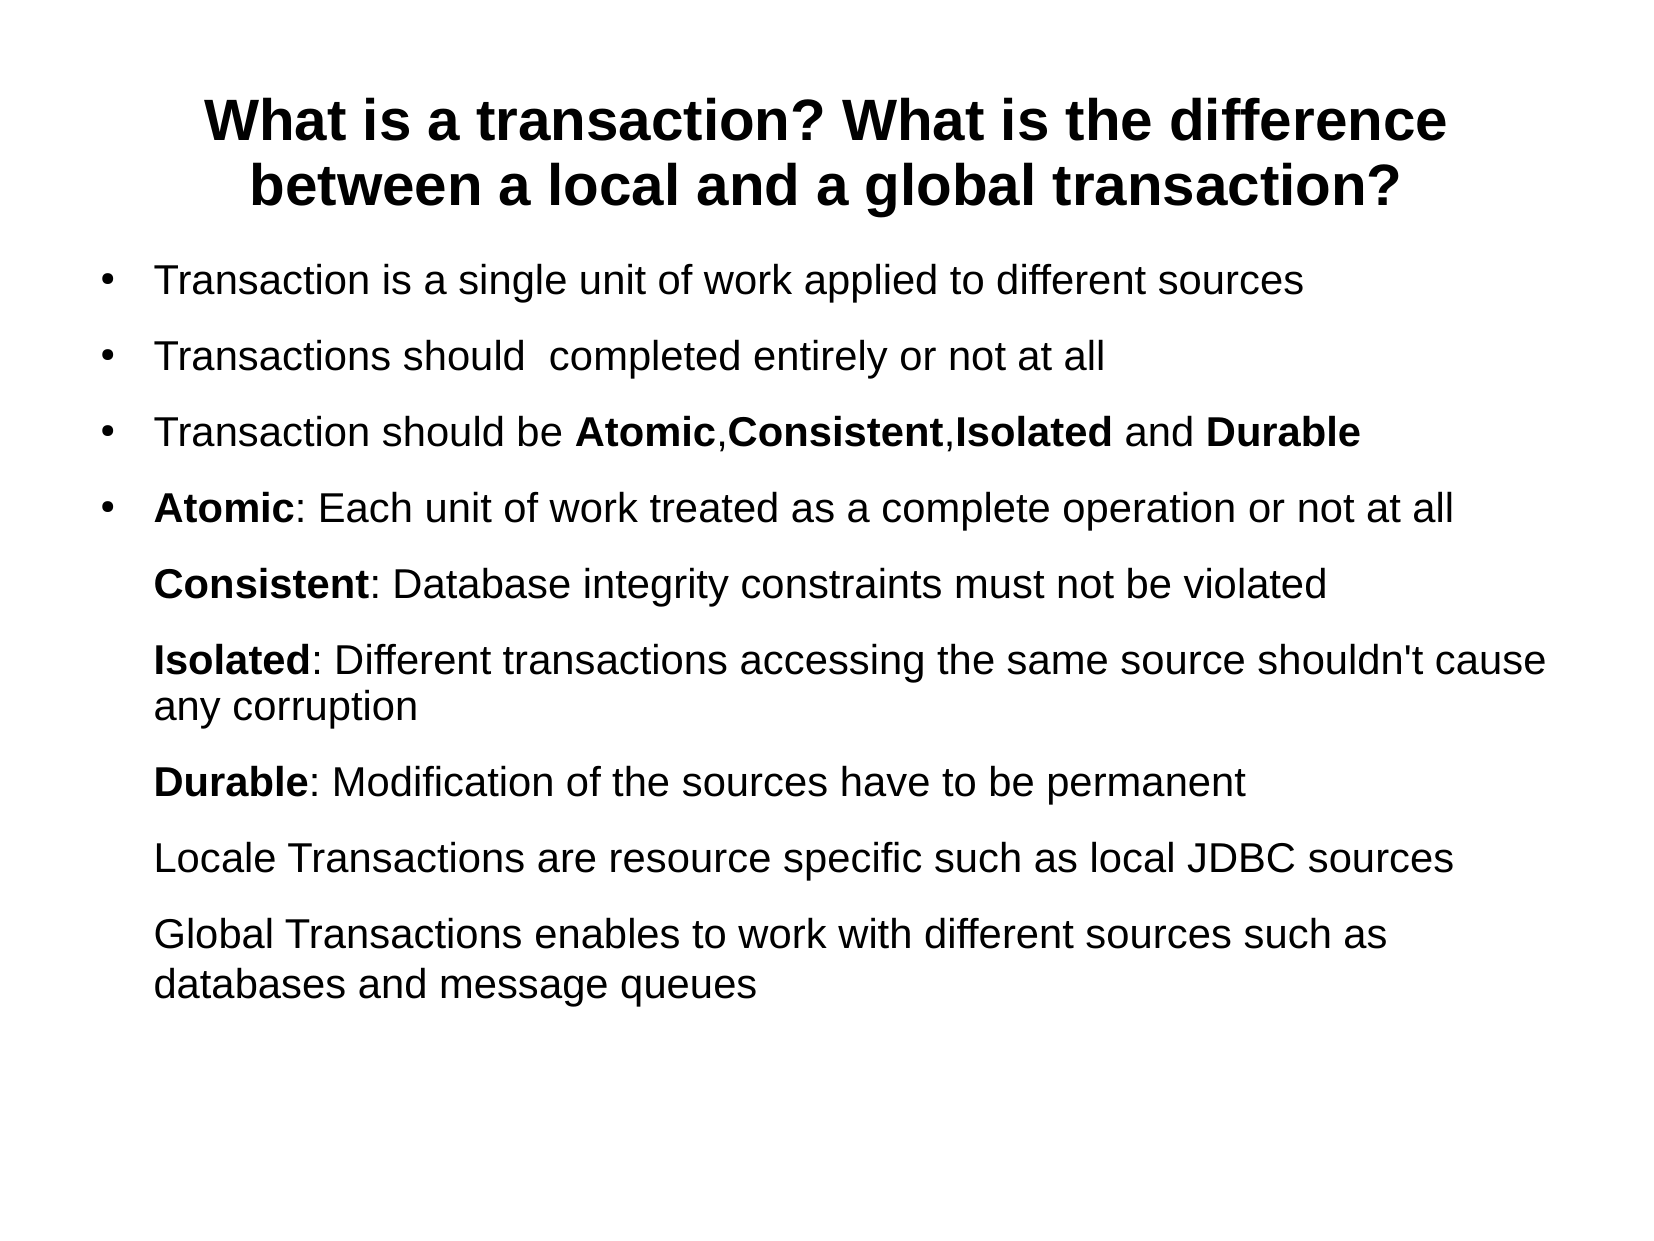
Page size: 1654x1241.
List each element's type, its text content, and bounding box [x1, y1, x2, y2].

list Transaction is a single unit of work applied to different sources Transactions should completed entirely or not at all Transaction should be Atomic,Consistent,Isolated and Durable Atomic: Each unit of work treated as a complete operation or not at all Consistent: Database integrity constraints must not be violated Isolated: Different transactions accessing the same source shouldn't cause any corruption Durable: Modification of the sources have to be permanent Locale Transactions are resource specific such as local JDBC sources Global Transactions enables to work with different sources such as databases and message queues [82, 256, 1571, 1086]
title What is a transaction? What is the difference between a local and a global transaction? [82, 49, 1571, 256]
